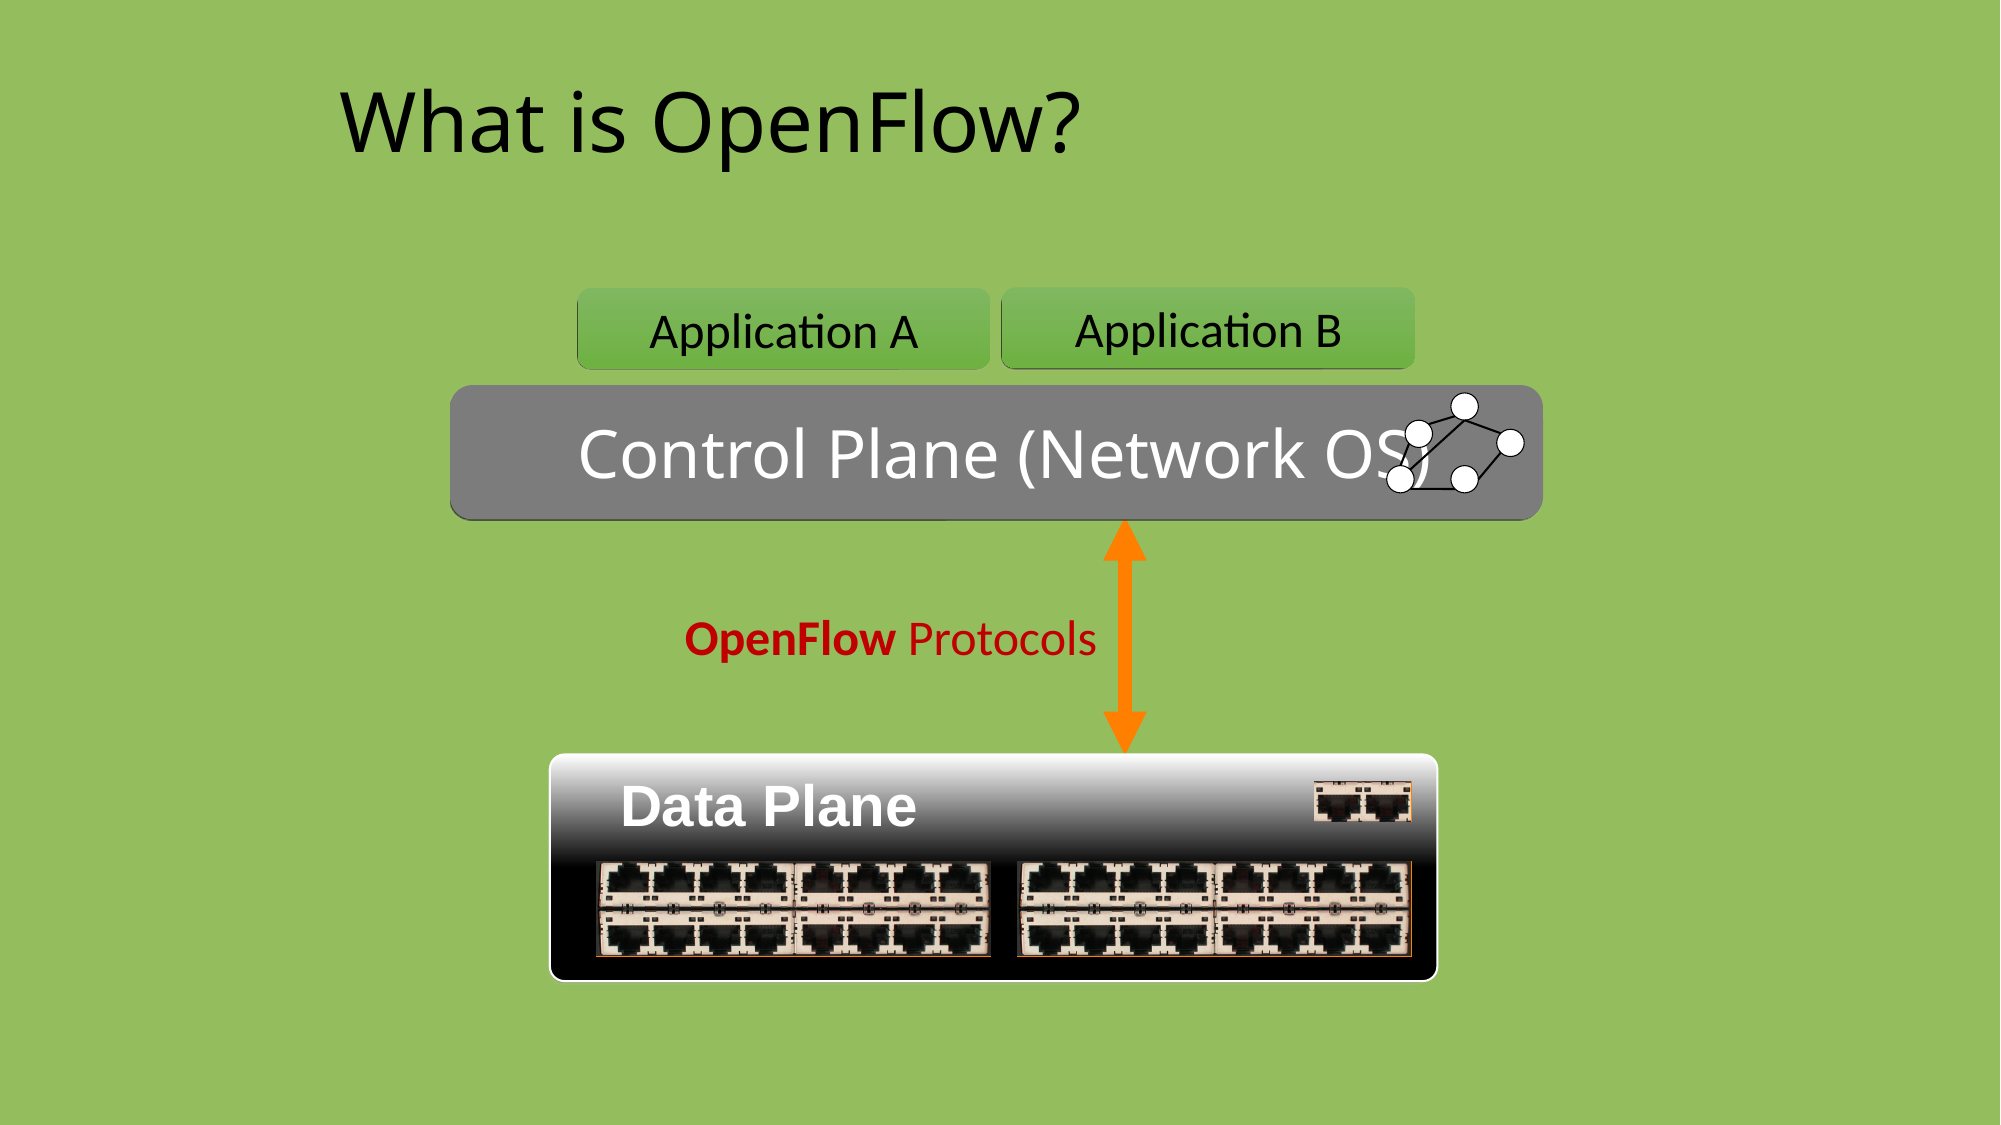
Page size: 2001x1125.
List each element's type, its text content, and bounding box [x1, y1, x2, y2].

text_box Control Plane (Network OS) [450, 385, 1544, 520]
picture [1314, 781, 1411, 822]
picture [1017, 861, 1411, 956]
text_box [1450, 465, 1479, 493]
text_box Data Plane [584, 767, 954, 838]
text_box Application A [577, 287, 991, 369]
title What is OpenFlow? [324, 24, 1675, 213]
text_box [1450, 392, 1479, 420]
text_box OpenFlow Protocols [657, 605, 1104, 666]
text_box [1496, 429, 1525, 457]
text_box [1386, 465, 1415, 493]
picture [596, 861, 991, 956]
text_box [549, 754, 1438, 982]
text_box [1405, 420, 1433, 448]
text_box Application B [1001, 287, 1416, 369]
